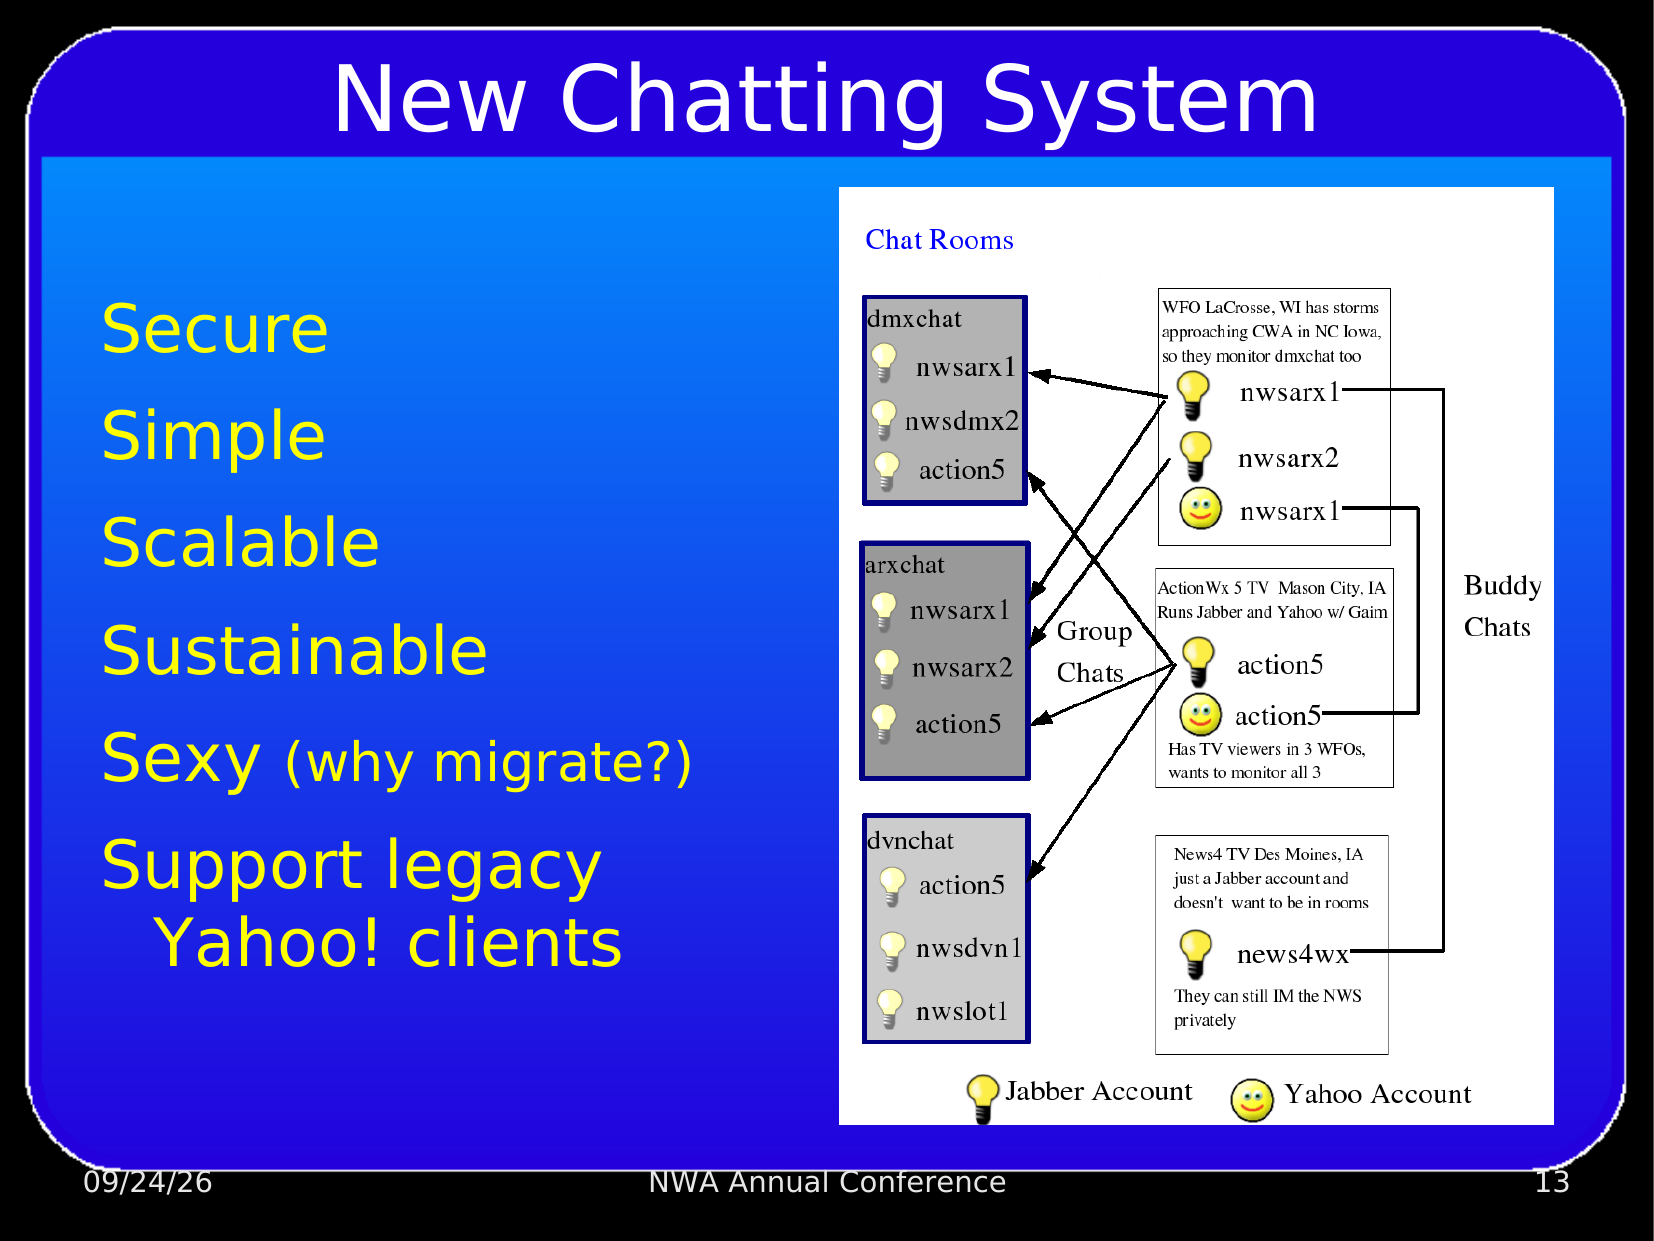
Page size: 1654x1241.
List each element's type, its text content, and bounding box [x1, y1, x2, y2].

list Secure Simple Scalable Sustainable Sexy (why migrate?) Support legacy Yahoo! clients [82, 290, 826, 1109]
picture [0, 0, 1654, 1241]
title New Chatting System [82, 46, 1571, 154]
